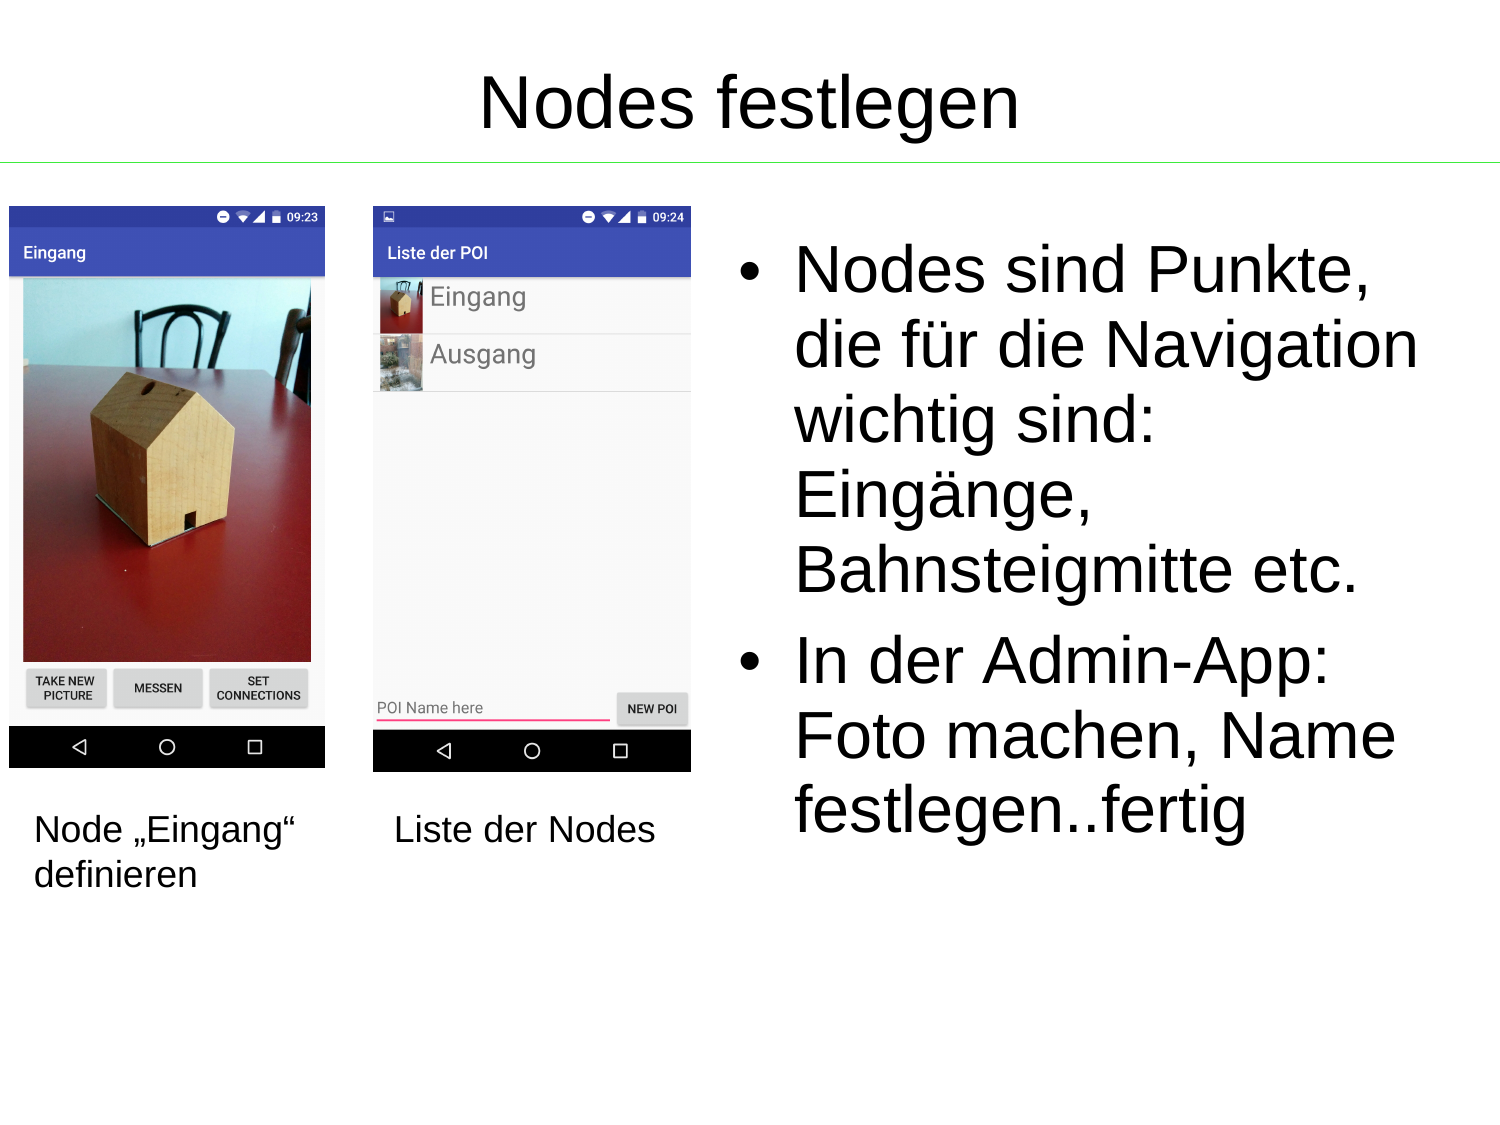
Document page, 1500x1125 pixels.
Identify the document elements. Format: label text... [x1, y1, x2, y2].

text_box Liste der Nodes [379, 797, 671, 858]
title Nodes festlegen [75, 49, 1426, 156]
text_box Node „Eingang“ definieren [18, 797, 311, 903]
picture [9, 206, 325, 768]
list Nodes sind Punkte, die für die Navigation wichtig sind: Eingänge, Bahnsteigmitte etc. In der Admin-App: Foto machen, Name festlegen..fertig [738, 232, 1426, 1063]
picture [373, 206, 691, 772]
